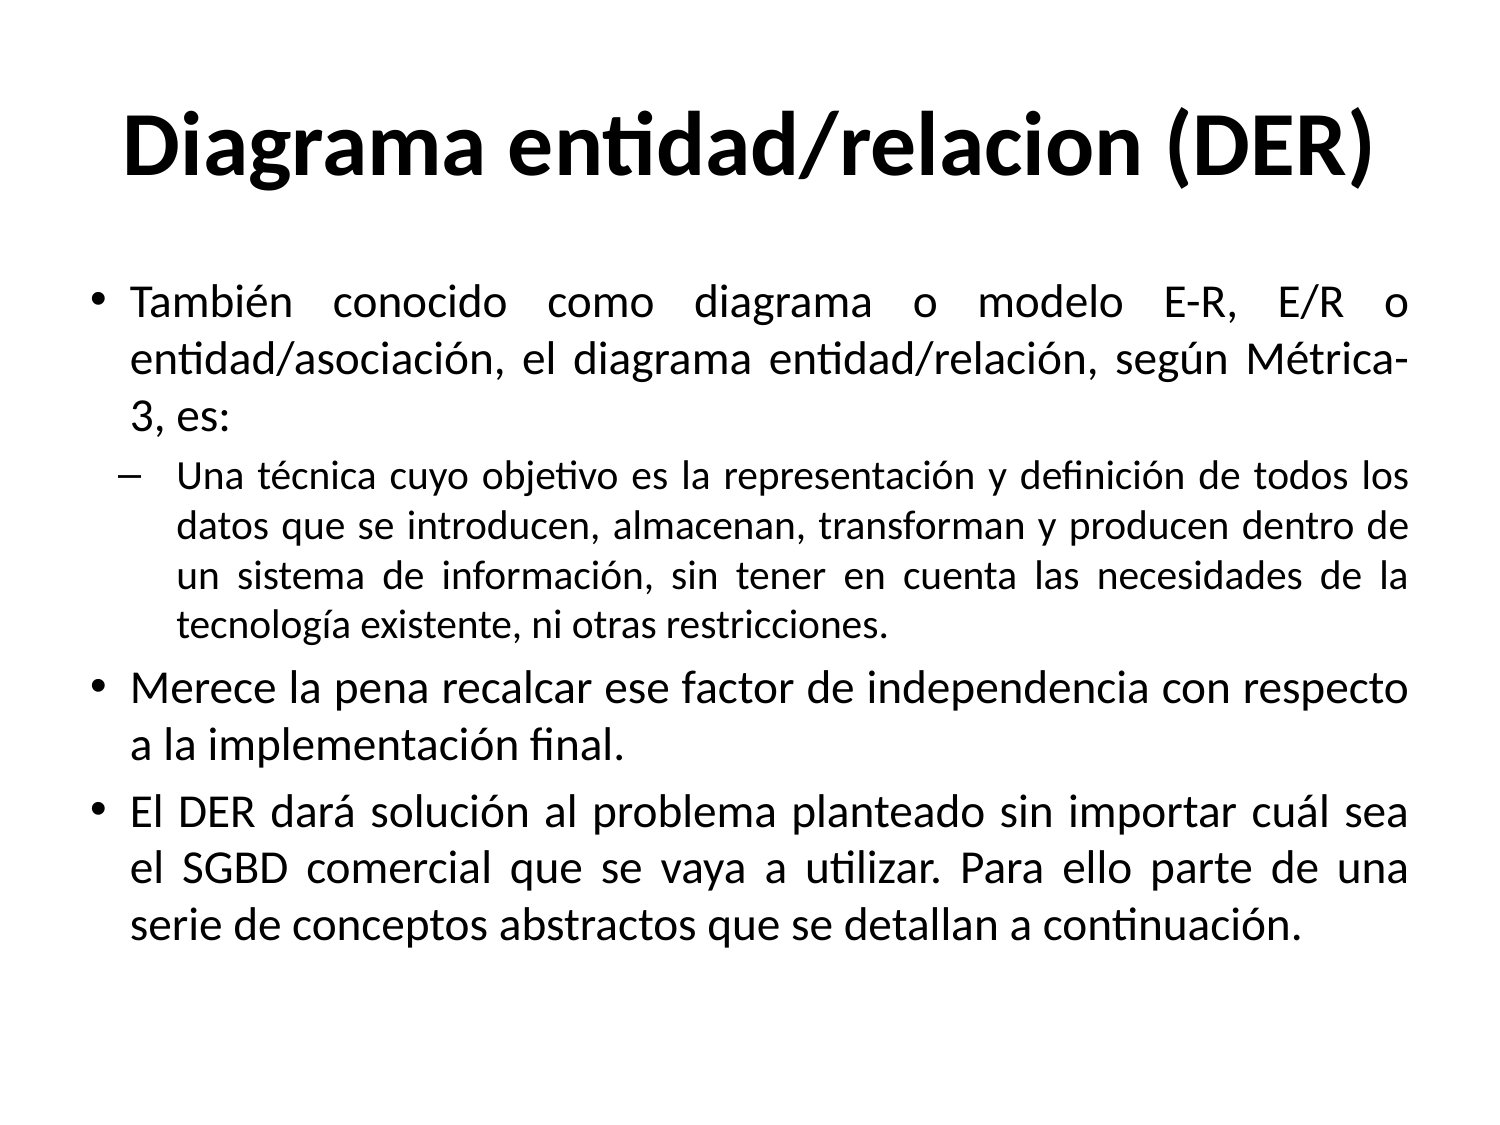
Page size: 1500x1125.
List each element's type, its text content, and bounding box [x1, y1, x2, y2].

list También conocido como diagrama o modelo E-R, E/R o entidad/asociación, el diagrama entidad/relación, según Métrica-3, es: Una técnica cuyo objetivo es la representación y definición de todos los datos que se introducen, almacenan, transforman y producen dentro de un sistema de información, sin tener en cuenta las necesidades de la tecnología existente, ni otras restricciones. Merece la pena recalcar ese factor de independencia con respecto a la implementación final. El DER dará solución al problema planteado sin importar cuál sea el SGBD comercial que se vaya a utilizar. Para ello parte de una serie de conceptos abstractos que se detallan a continuación. [75, 262, 1425, 1005]
title Diagrama entidad/relacion (DER) [75, 45, 1425, 233]
